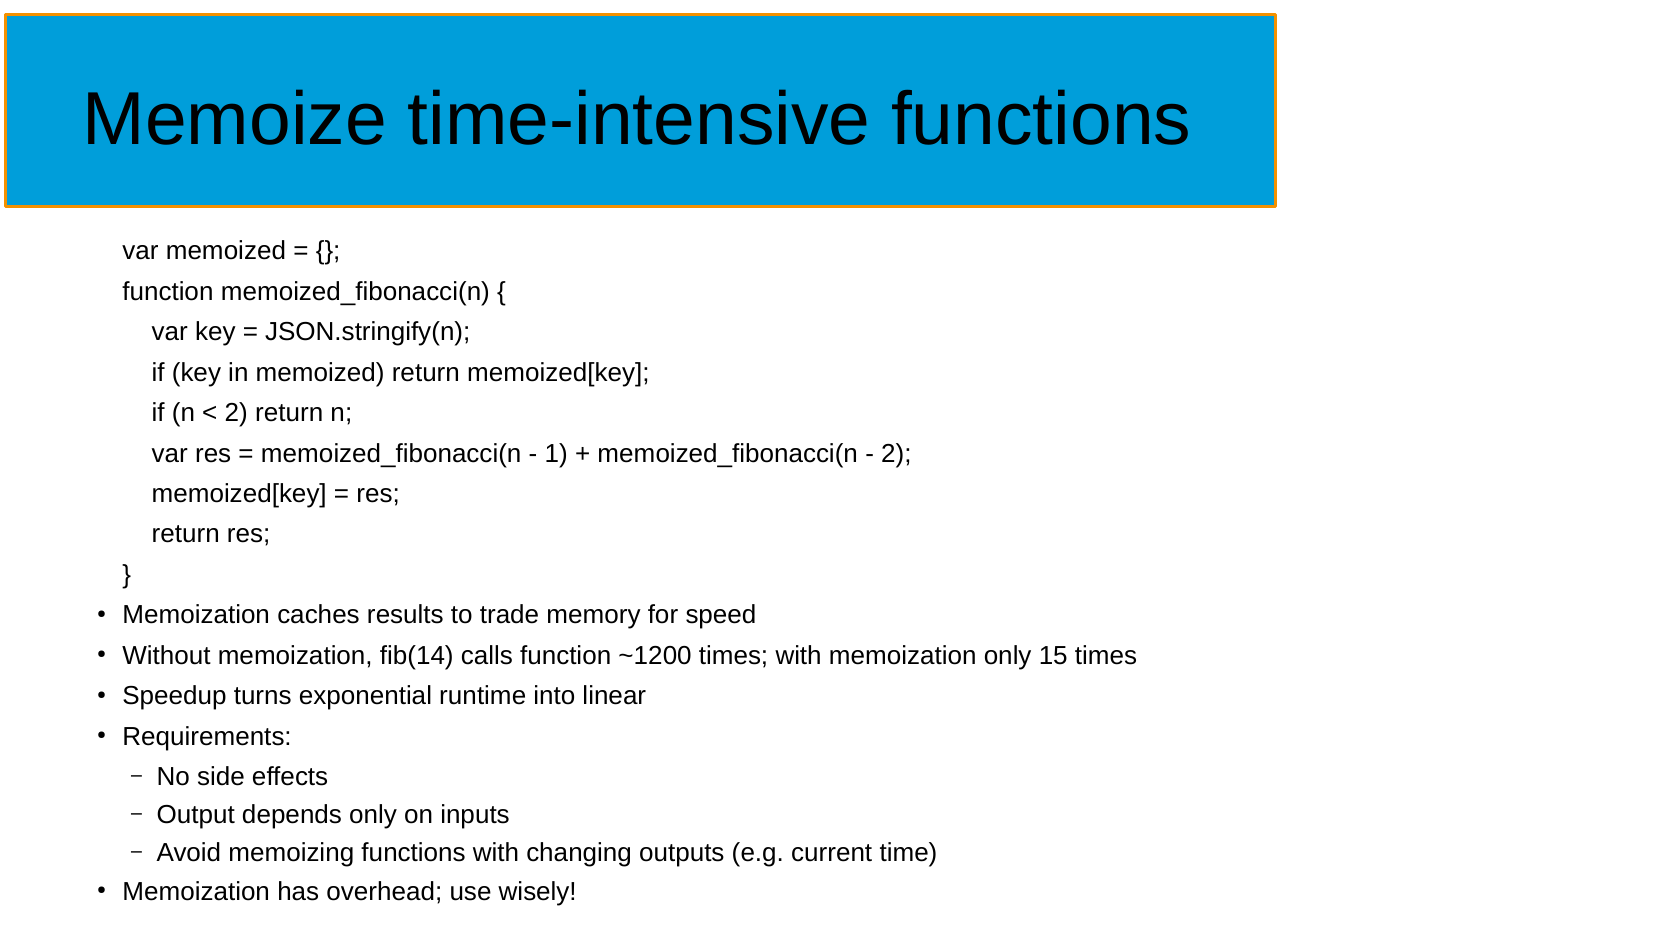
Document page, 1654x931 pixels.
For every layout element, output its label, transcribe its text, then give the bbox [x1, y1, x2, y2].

title Memoize time-intensive functions [82, 34, 1235, 203]
list var memoized = {}; function memoized_fibonacci(n) { var key = JSON.stringify(n); if (key in memoized) return memoized[key]; if (n < 2) return n; var res = memoized_fibonacci(n - 1) + memoized_fibonacci(n - 2); memoized[key] = res; return res; } Memoization caches results to trade memory for speed Without memoization, fib(14) calls function ~1200 times; with memoization only 15 times Speedup turns exponential runtime into linear Requirements: No side effects Output depends only on inputs Avoid memoizing functions with changing outputs (e.g. current time) Memoization has overhead; use wisely! [88, 236, 1565, 916]
